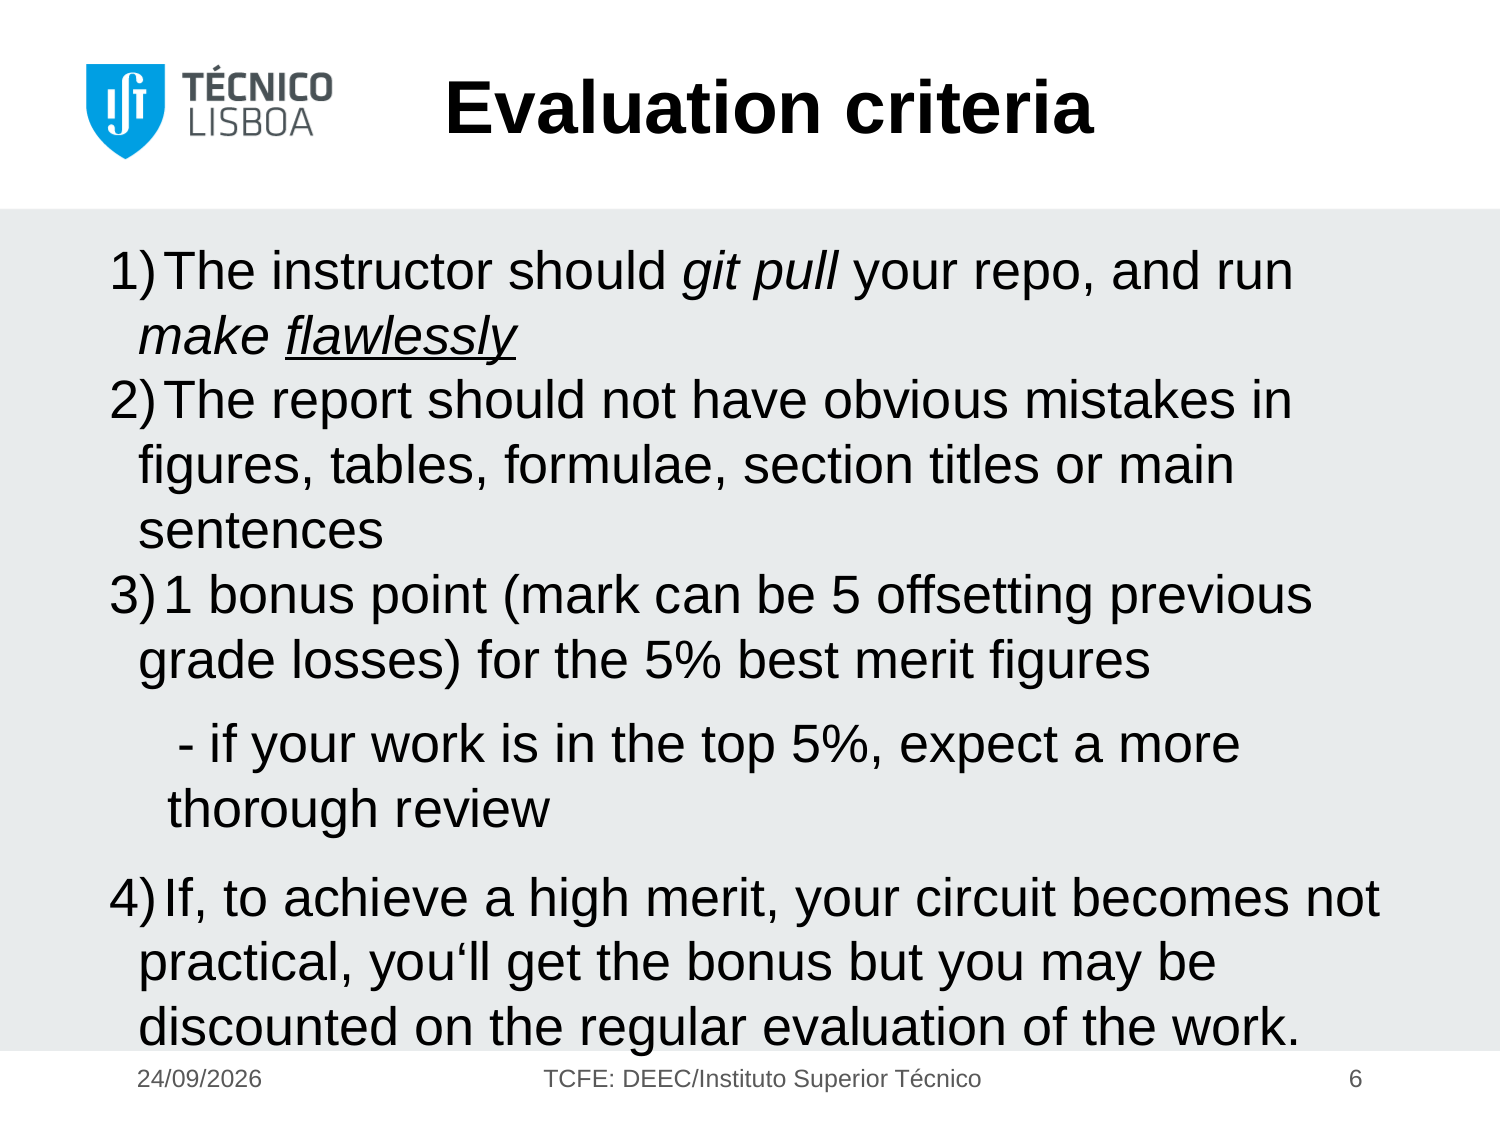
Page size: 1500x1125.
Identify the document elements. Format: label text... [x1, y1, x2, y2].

list The instructor should git pull your repo, and run make flawlessly The report should not have obvious mistakes in figures, tables, formulae, section titles or main sentences 1 bonus point (mark can be 5 offsetting previous grade losses) for the 5% best merit figures - if your work is in the top 5%, expect a more thorough review If, to achieve a high merit, your circuit becomes not practical, you‘ll get the bonus but you may be discounted on the regular evaluation of the work. [94, 227, 1455, 1072]
title Evaluation criteria [430, 32, 1461, 176]
picture [0, 0, 1500, 1125]
